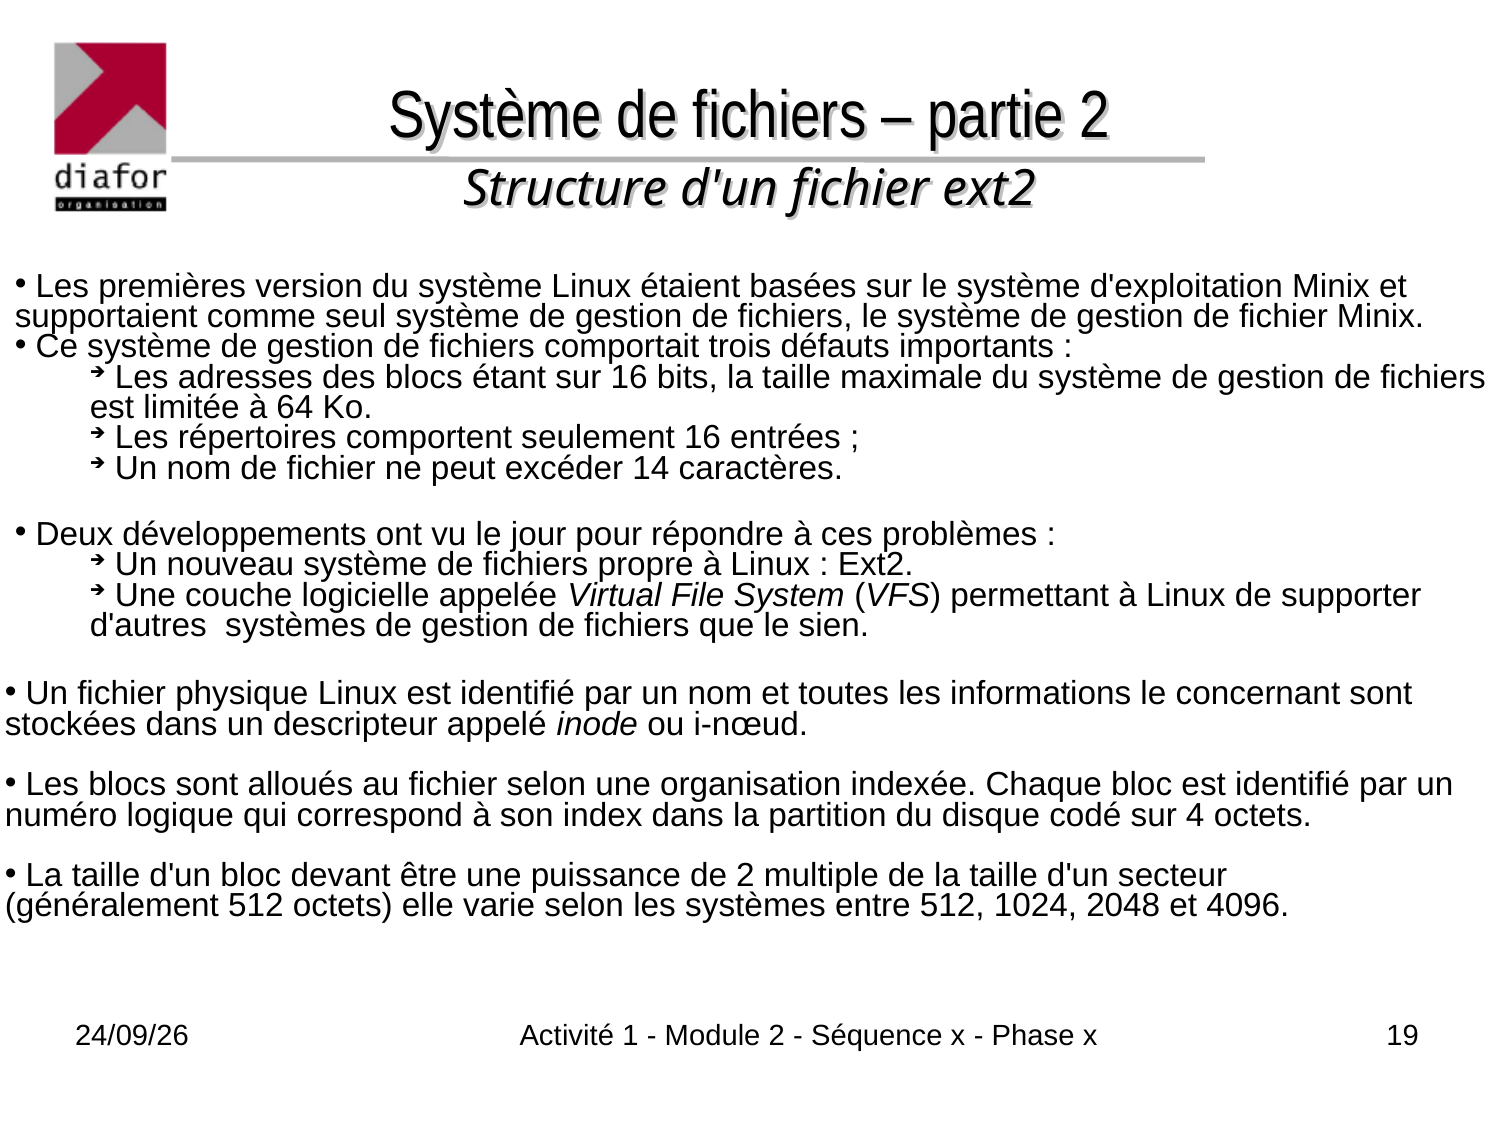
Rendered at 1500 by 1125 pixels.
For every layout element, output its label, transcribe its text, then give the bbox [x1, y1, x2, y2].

text_box Les premières version du système Linux étaient basées sur le système d'exploitation Minix et supportaient comme seul système de gestion de fichiers, le système de gestion de fichier Minix. Ce système de gestion de fichiers comportait trois défauts importants : Les adresses des blocs étant sur 16 bits, la taille maximale du système de gestion de fichiers est limitée à 64 Ko. Les répertoires comportent seulement 16 entrées ; Un nom de fichier ne peut excéder 14 caractères. [0, 265, 1500, 493]
text_box Un fichier physique Linux est identifié par un nom et toutes les informations le concernant sont stockées dans un descripteur appelé inode ou i-nœud. Les blocs sont alloués au fichier selon une organisation indexée. Chaque bloc est identifié par un numéro logique qui correspond à son index dans la partition du disque codé sur 4 octets. La taille d'un bloc devant être une puissance de 2 multiple de la taille d'un secteur (généralement 512 octets) elle varie selon les systèmes entre 512, 1024, 2048 et 4096. [0, 673, 1481, 931]
title Système de fichiers – partie 2 Structure d'un fichier ext2 [75, 45, 1426, 250]
text_box Deux développements ont vu le jour pour répondre à ces problèmes : Un nouveau système de fichiers propre à Linux : Ext2. Une couche logicielle appelée Virtual File System (VFS) permettant à Linux de supporter d'autres systèmes de gestion de fichiers que le sien. [0, 513, 1447, 650]
picture [53, 42, 168, 213]
